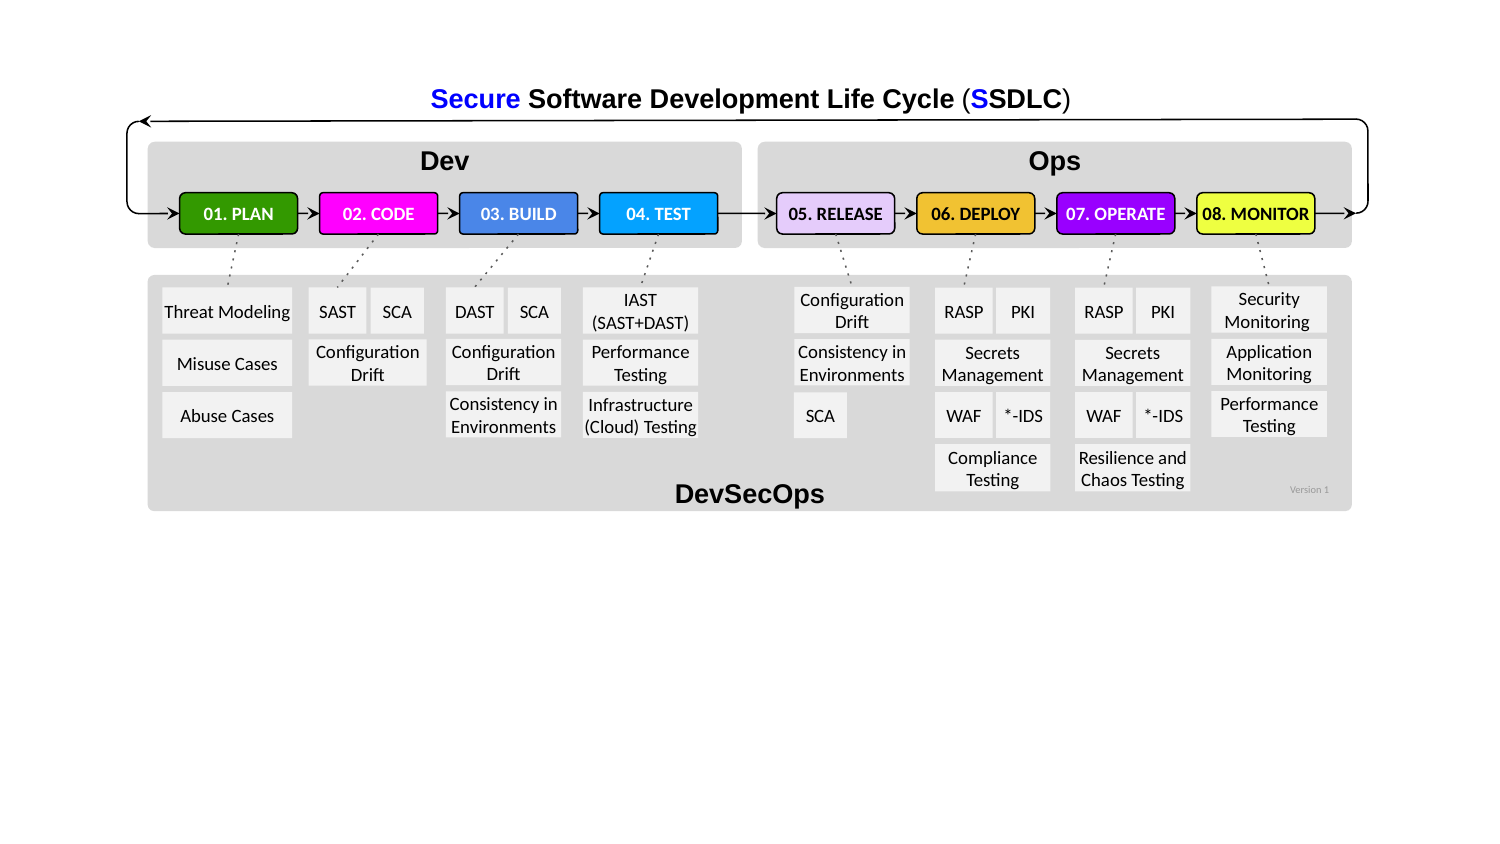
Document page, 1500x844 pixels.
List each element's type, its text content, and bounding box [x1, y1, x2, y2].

text_box SCA [507, 287, 561, 334]
text_box 01. PLAN [179, 192, 298, 235]
text_box SCA [793, 392, 847, 439]
text_box Secure Software Development Life Cycle (SSDLC) [376, 77, 1126, 119]
text_box PKI [996, 287, 1051, 334]
text_box Ops [757, 141, 1352, 249]
text_box Secrets Management [935, 339, 1051, 386]
text_box 04. TEST [599, 192, 718, 235]
text_box Version 1 [1275, 480, 1345, 498]
text_box 07. OPERATE [1056, 192, 1175, 235]
text_box Threat Modeling [162, 287, 293, 334]
text_box Consistency in Environments [794, 339, 910, 386]
text_box Abuse Cases [162, 392, 293, 439]
text_box Performance Testing [582, 339, 699, 386]
text_box Consistency in Environments [445, 391, 562, 438]
text_box *-IDS [1136, 392, 1191, 438]
text_box Security Monitoring [1211, 286, 1327, 333]
text_box 03. BUILD [459, 192, 578, 235]
text_box RASP [935, 287, 993, 334]
text_box DAST [445, 287, 504, 334]
text_box 02. CODE [319, 192, 438, 235]
text_box RASP [1075, 287, 1133, 334]
text_box Infrastructure (Cloud) Testing [582, 391, 699, 438]
text_box 06. DEPLOY [916, 192, 1035, 235]
text_box WAF [935, 392, 993, 438]
text_box Performance Testing [1211, 391, 1327, 437]
text_box Resilience and Chaos Testing [1075, 444, 1191, 492]
text_box Secrets Management [1075, 339, 1191, 386]
text_box 08. MONITOR [1196, 192, 1315, 235]
text_box Compliance Testing [935, 444, 1051, 492]
text_box Misuse Cases [162, 339, 293, 386]
text_box SAST [308, 287, 367, 334]
text_box WAF [1075, 392, 1133, 438]
text_box Dev [147, 141, 742, 249]
text_box PKI [1136, 287, 1191, 334]
text_box Configuration Drift [308, 339, 427, 386]
text_box Configuration Drift [794, 286, 910, 334]
text_box *-IDS [996, 392, 1051, 438]
text_box Application Monitoring [1211, 338, 1327, 385]
text_box 05. RELEASE [776, 192, 895, 235]
text_box SCA [370, 287, 424, 334]
text_box IAST (SAST+DAST) [582, 287, 699, 334]
text_box DevSecOps [147, 274, 1352, 512]
text_box Configuration Drift [445, 338, 562, 386]
